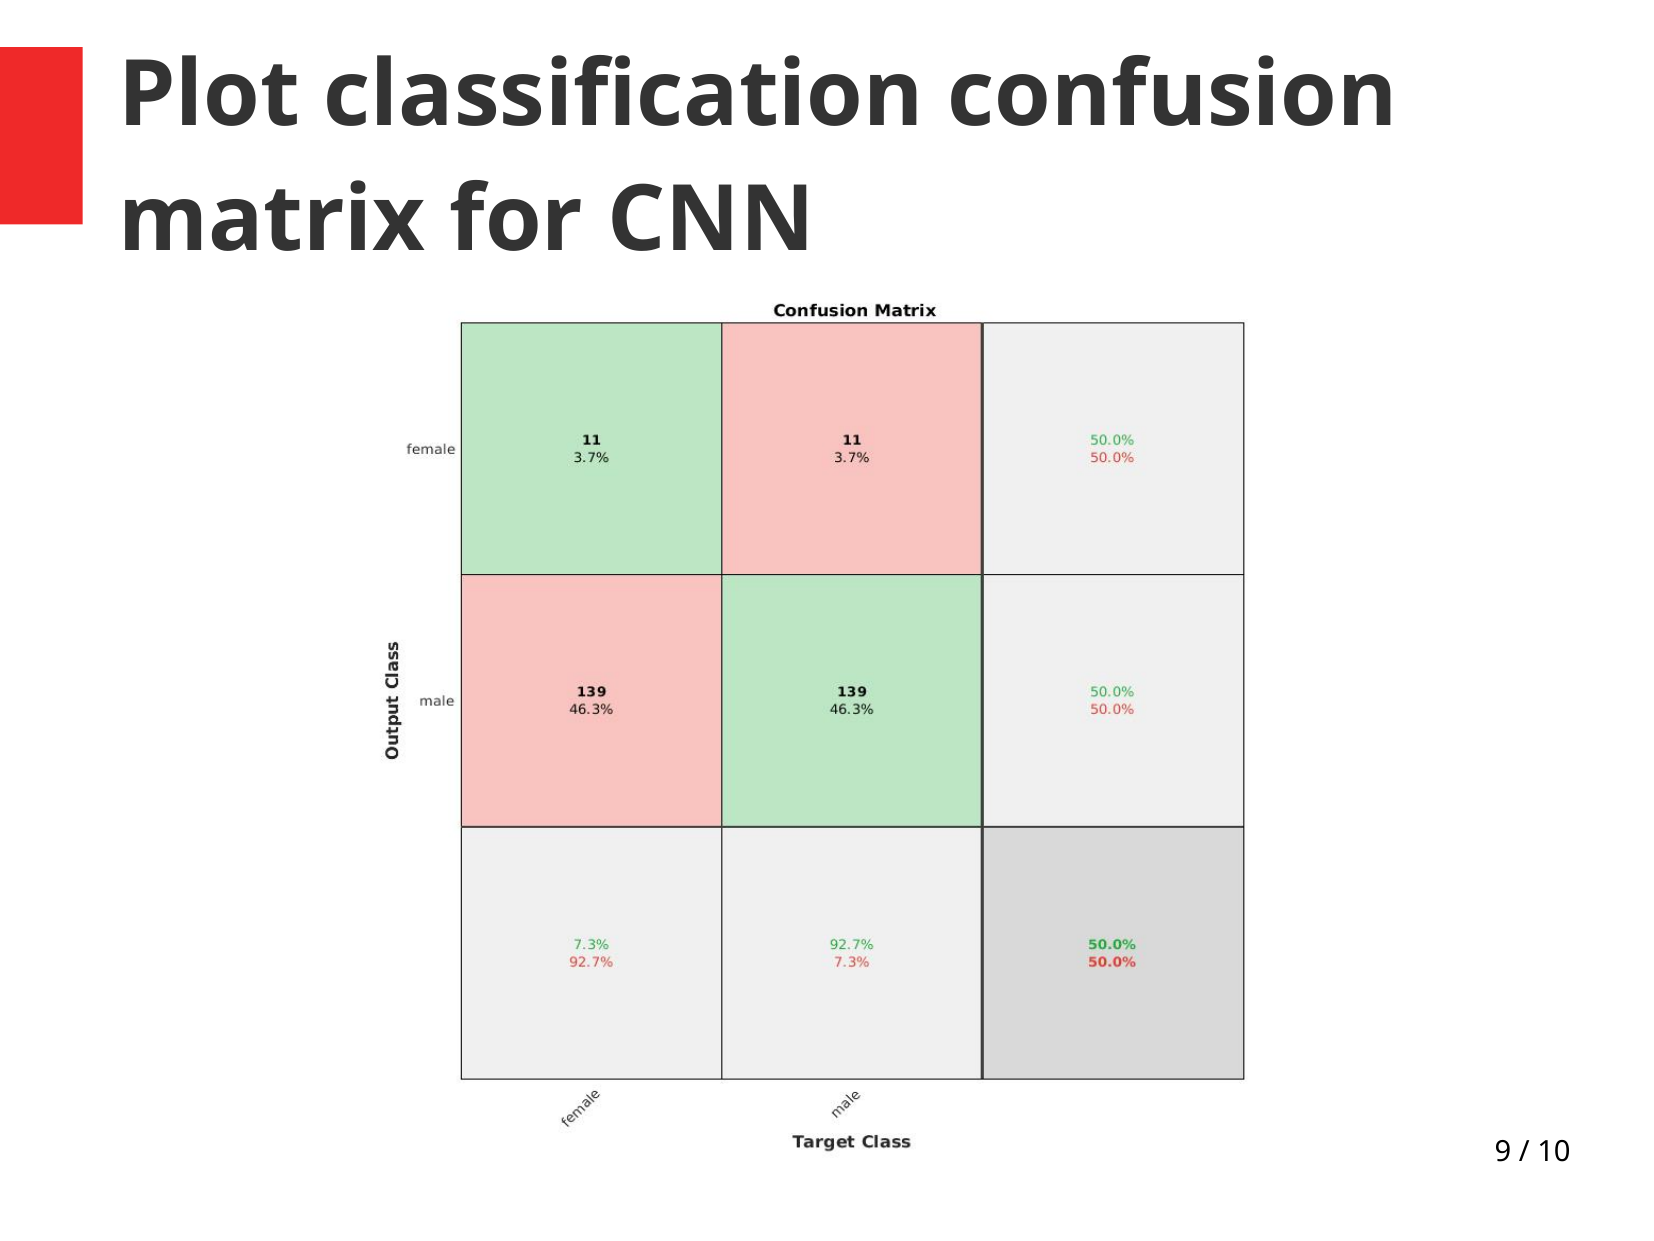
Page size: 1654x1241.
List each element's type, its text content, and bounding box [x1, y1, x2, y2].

title Plot classification confusion matrix for CNN [118, 27, 1571, 278]
picture [354, 295, 1289, 1193]
